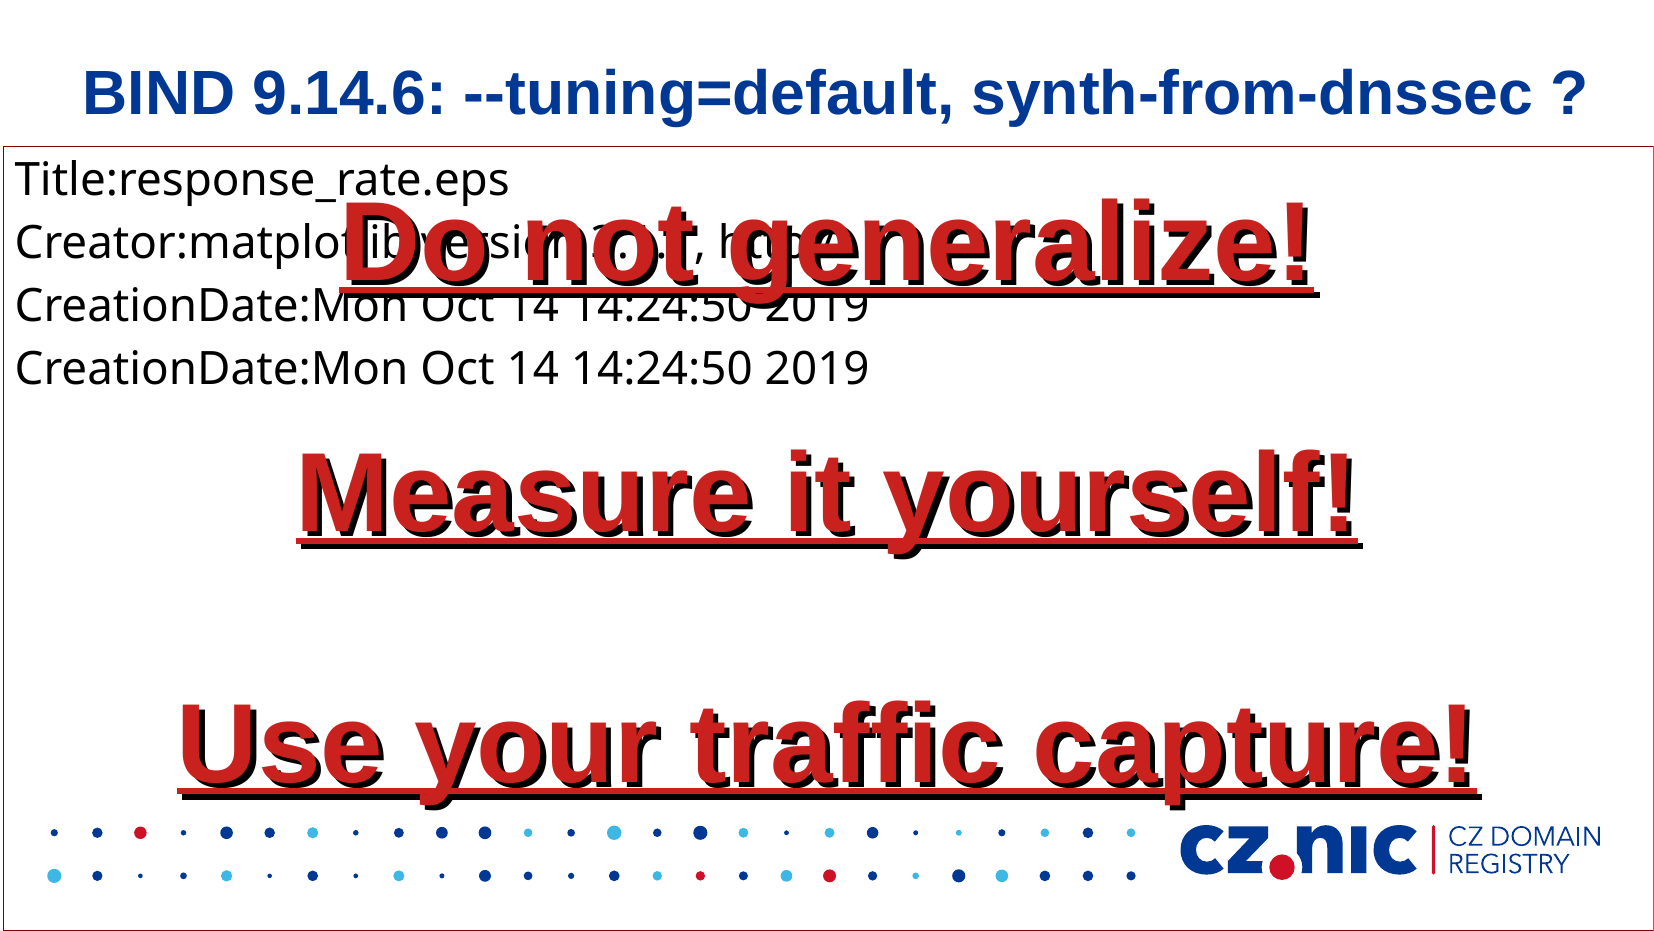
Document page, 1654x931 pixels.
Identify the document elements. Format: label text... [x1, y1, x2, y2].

picture [0, 143, 1654, 931]
text_box Do not generalize! Measure it yourself! Use your traffic capture! [162, 171, 1492, 814]
title BIND 9.14.6: --tuning=default, synth-from-dnssec ? [82, 23, 1642, 143]
